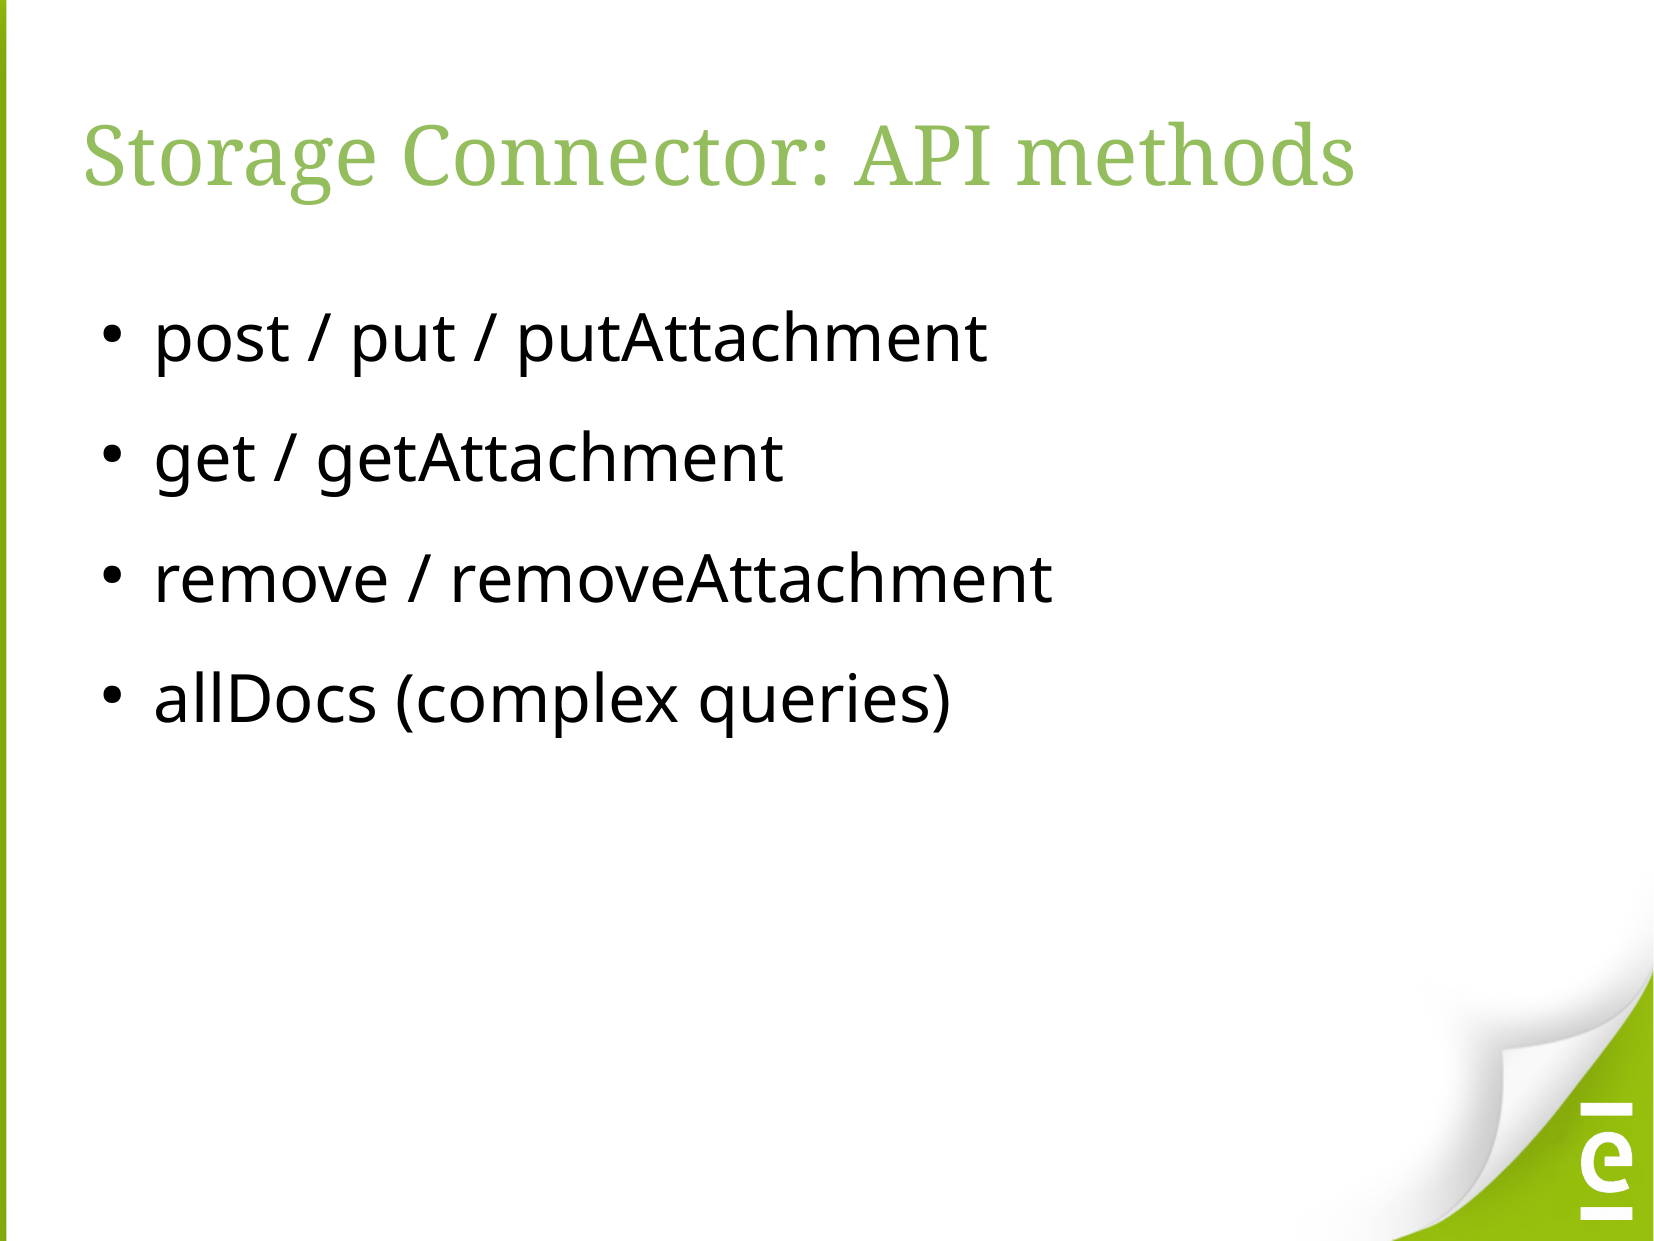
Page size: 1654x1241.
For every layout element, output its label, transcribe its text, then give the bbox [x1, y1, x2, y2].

list post / put / putAttachment get / getAttachment remove / removeAttachment allDocs (complex queries) [82, 290, 1583, 1010]
picture [0, 0, 1654, 1241]
title Storage Connector: API methods [82, 49, 1571, 257]
